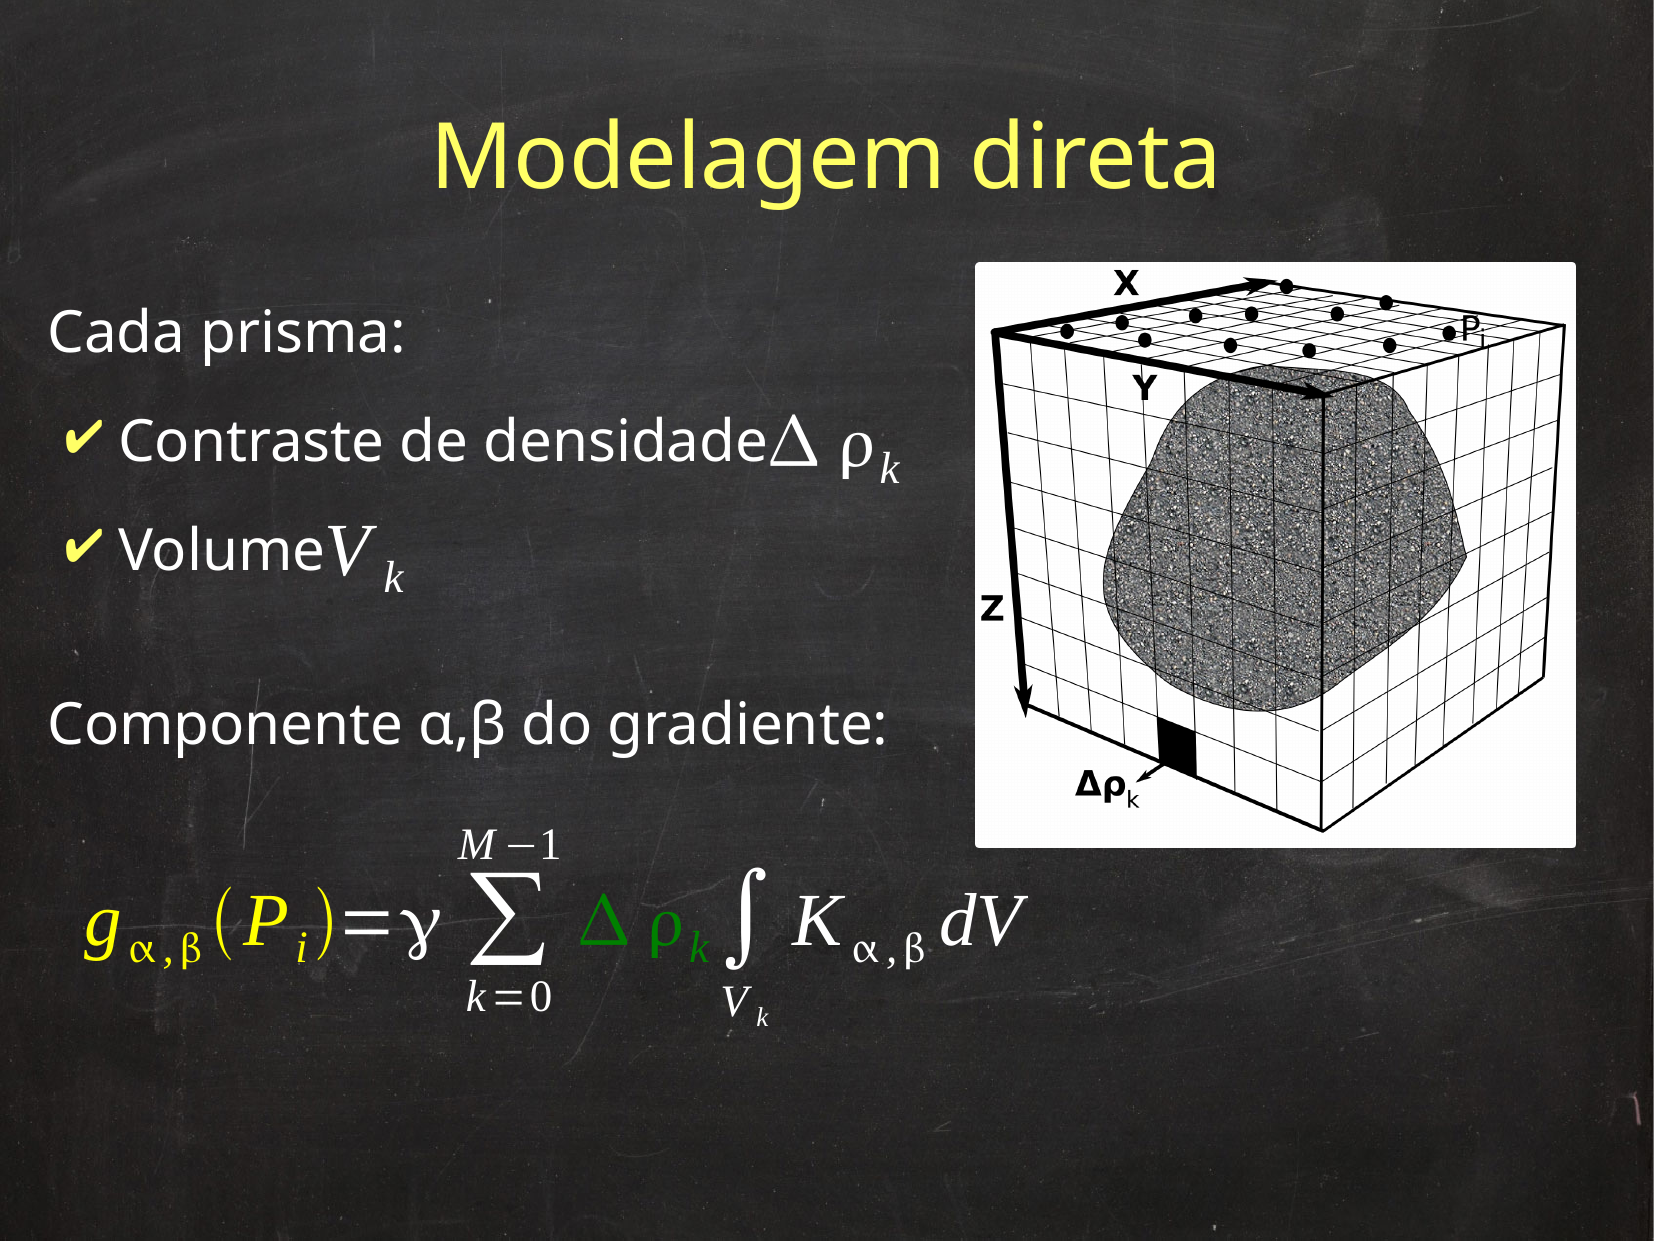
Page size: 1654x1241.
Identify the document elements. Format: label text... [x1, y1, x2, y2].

chart [72, 819, 1028, 1033]
title Modelagem direta [82, 56, 1571, 250]
picture [0, 0, 1654, 1241]
list Cada prisma: Contraste de densidade Volume Componente α,β do gradiente: [47, 290, 1536, 1238]
chart [762, 399, 906, 494]
chart [317, 508, 410, 603]
